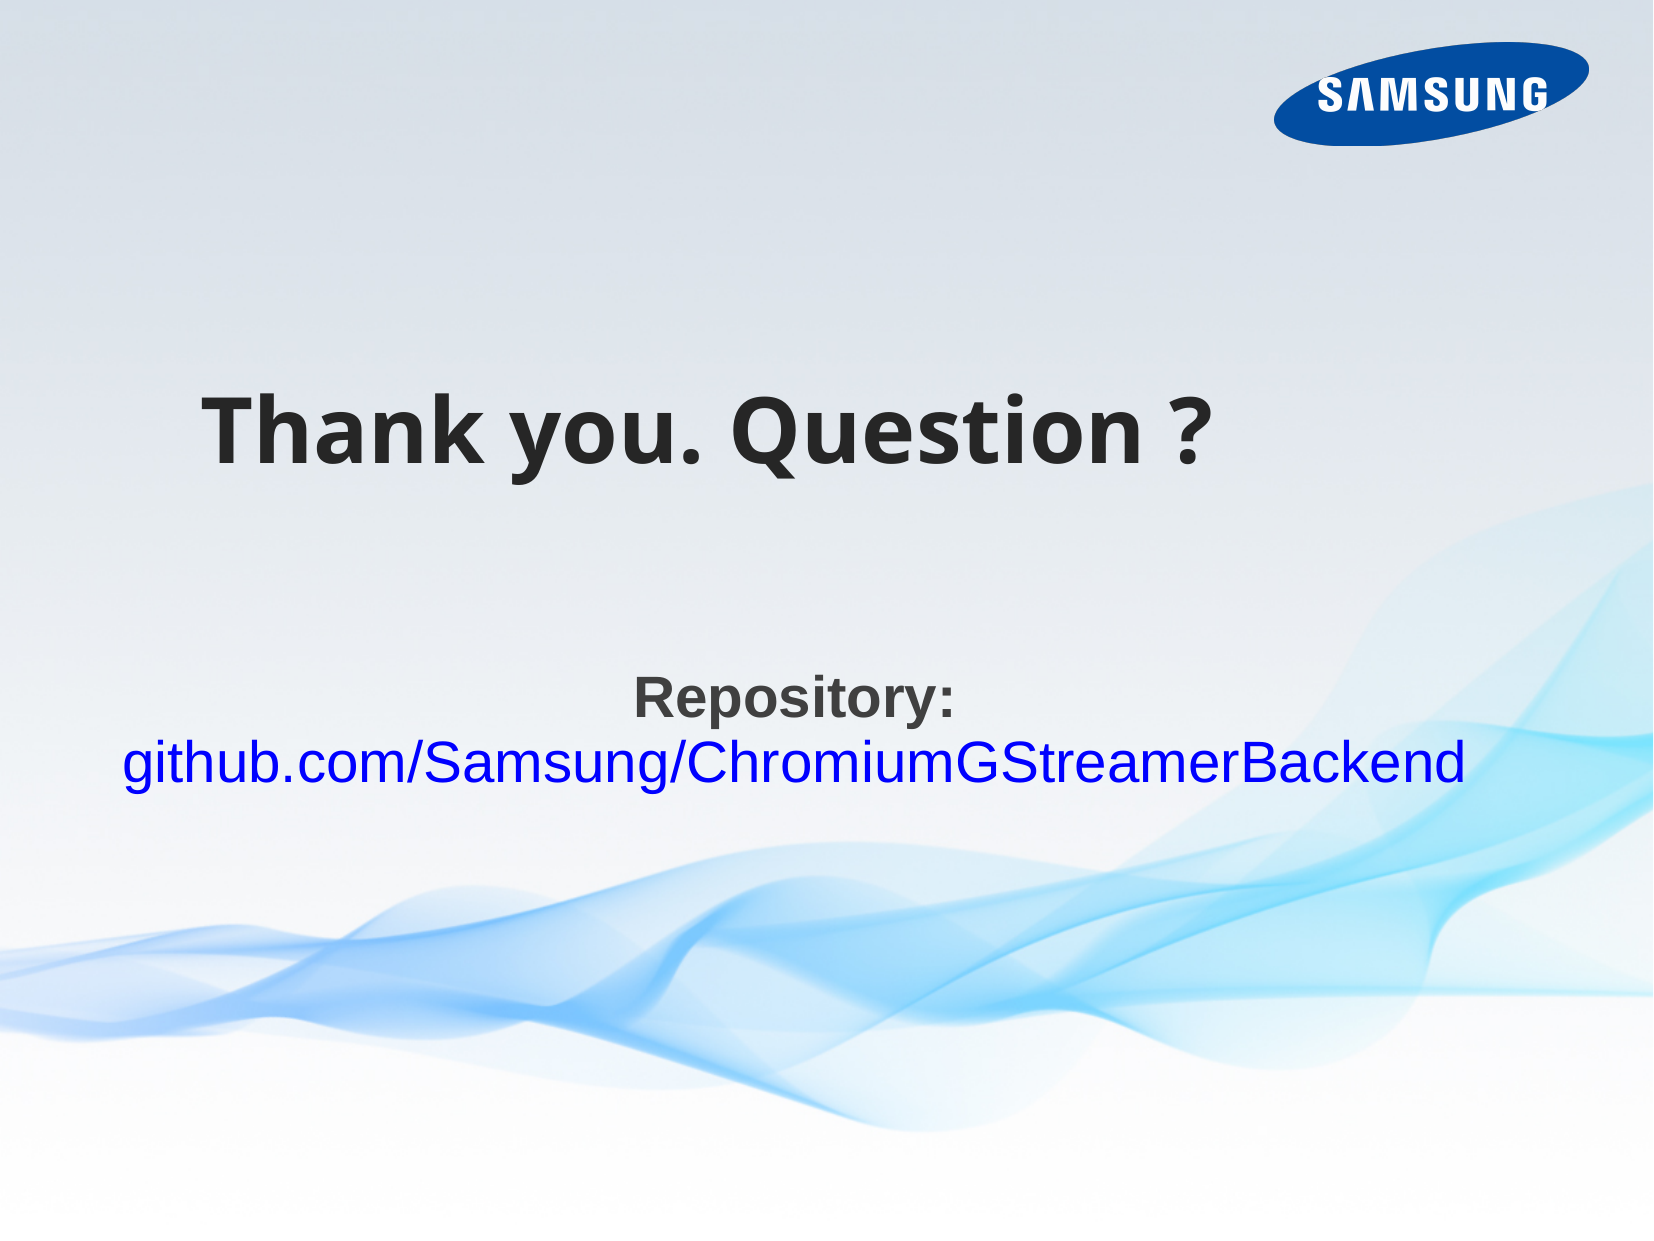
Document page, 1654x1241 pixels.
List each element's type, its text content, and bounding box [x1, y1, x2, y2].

title Thank you. Question ? [185, 276, 1386, 577]
picture [0, 0, 1654, 1241]
text_box Repository: github.com/Samsung/ChromiumGStreamerBackend [52, 657, 1538, 888]
